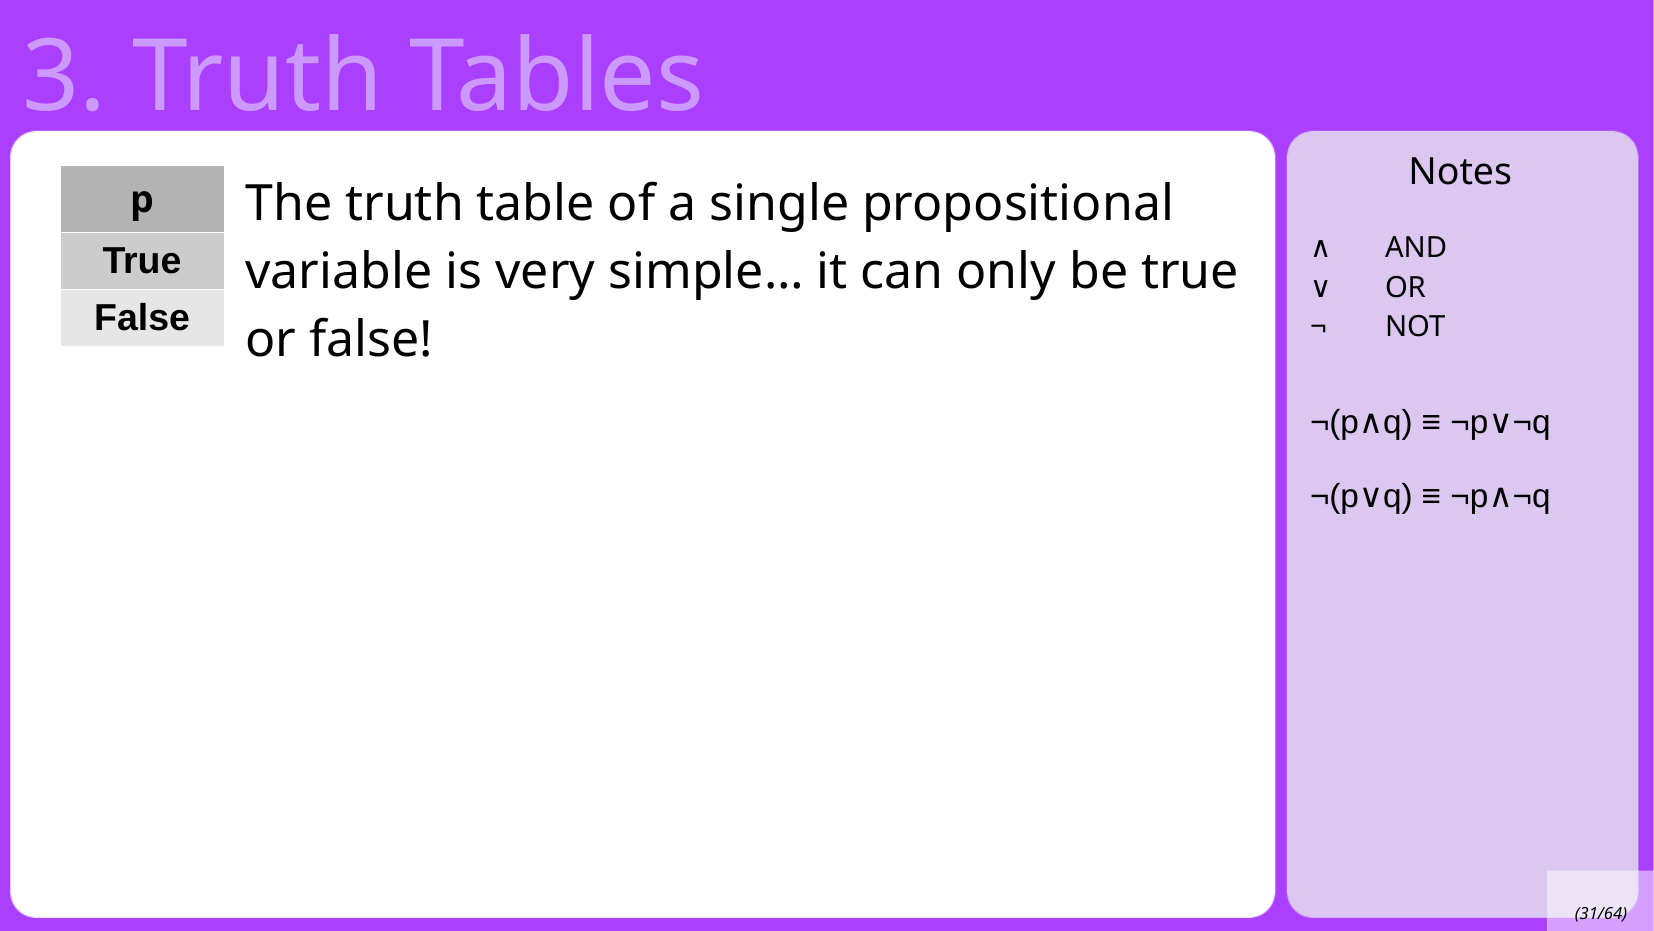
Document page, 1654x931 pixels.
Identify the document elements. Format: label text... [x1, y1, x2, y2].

text_box ¬(p∧q) ≡ ¬p∨¬q ¬(p∨q) ≡ ¬p∧¬q [1310, 403, 1612, 515]
table_cell False [61, 290, 224, 346]
text_box (<number>/64) [1546, 877, 1654, 931]
title 3. Truth Tables [22, 13, 1511, 130]
text_box The truth table of a single propositional variable is very simple… it can only be true or false! [244, 166, 1241, 335]
text_box Notes [1290, 141, 1631, 199]
table_header p [61, 166, 224, 232]
picture [0, 0, 1654, 931]
text_box ∧ AND ∨ OR ¬ NOT [1310, 226, 1612, 333]
table_cell False [1546, 870, 1654, 877]
table_cell True [61, 233, 224, 289]
